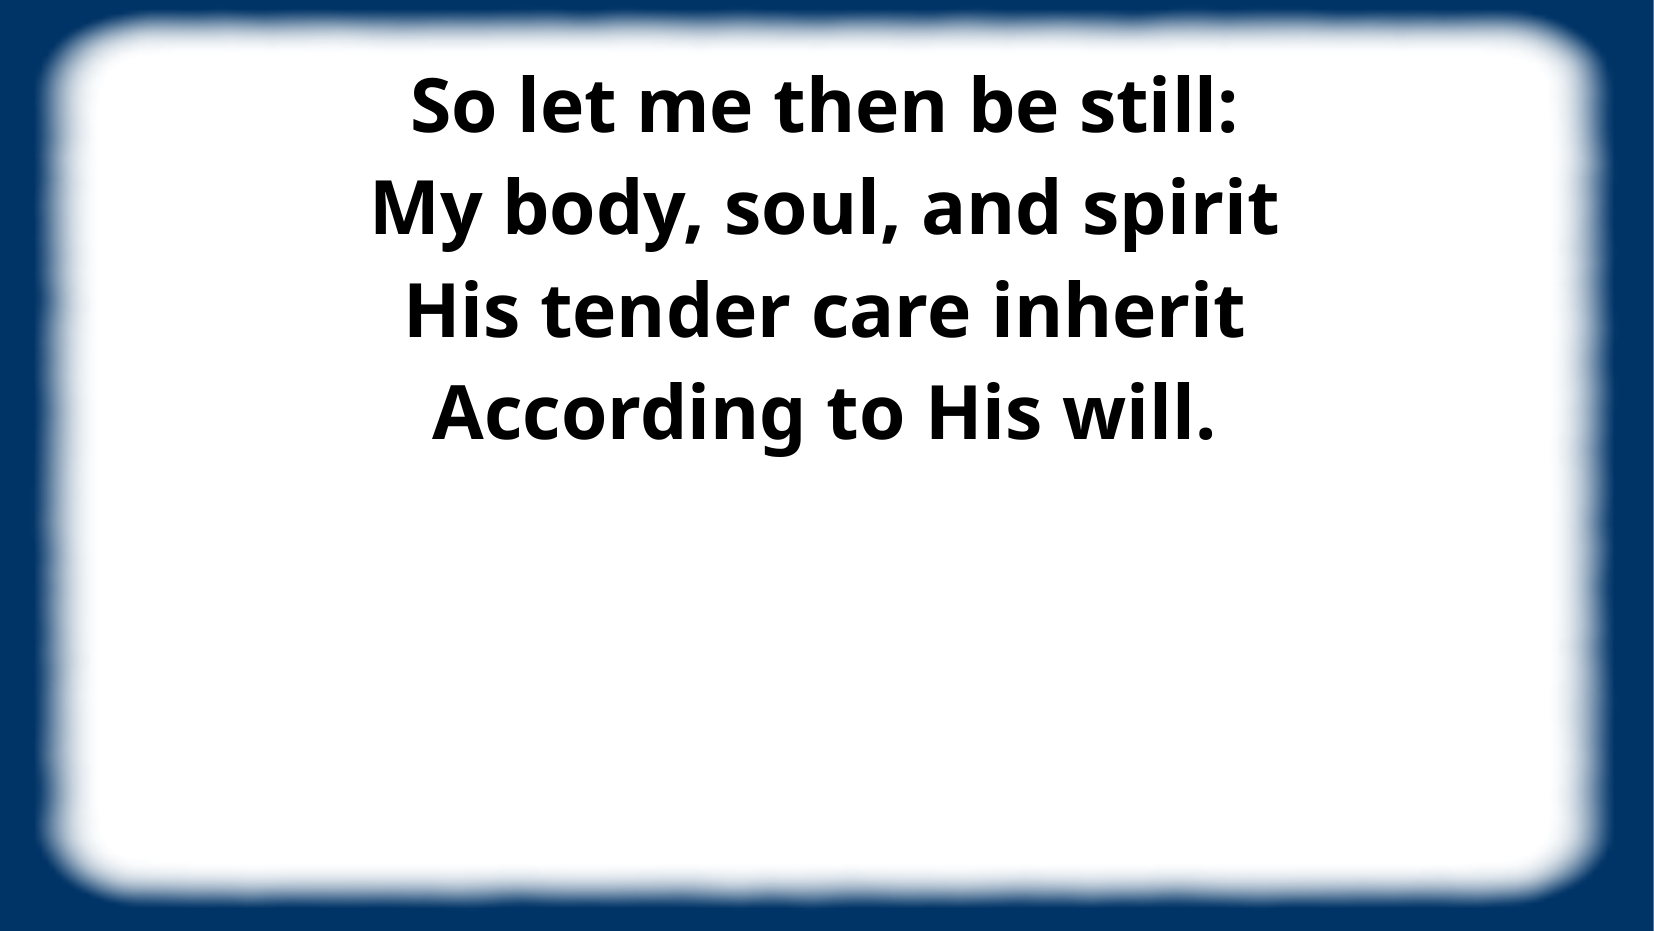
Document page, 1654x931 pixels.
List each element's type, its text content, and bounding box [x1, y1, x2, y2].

text_box So let me then be still: My body, soul, and spirit His tender care inherit According to His will. [90, 45, 1561, 460]
picture [0, 0, 1654, 931]
